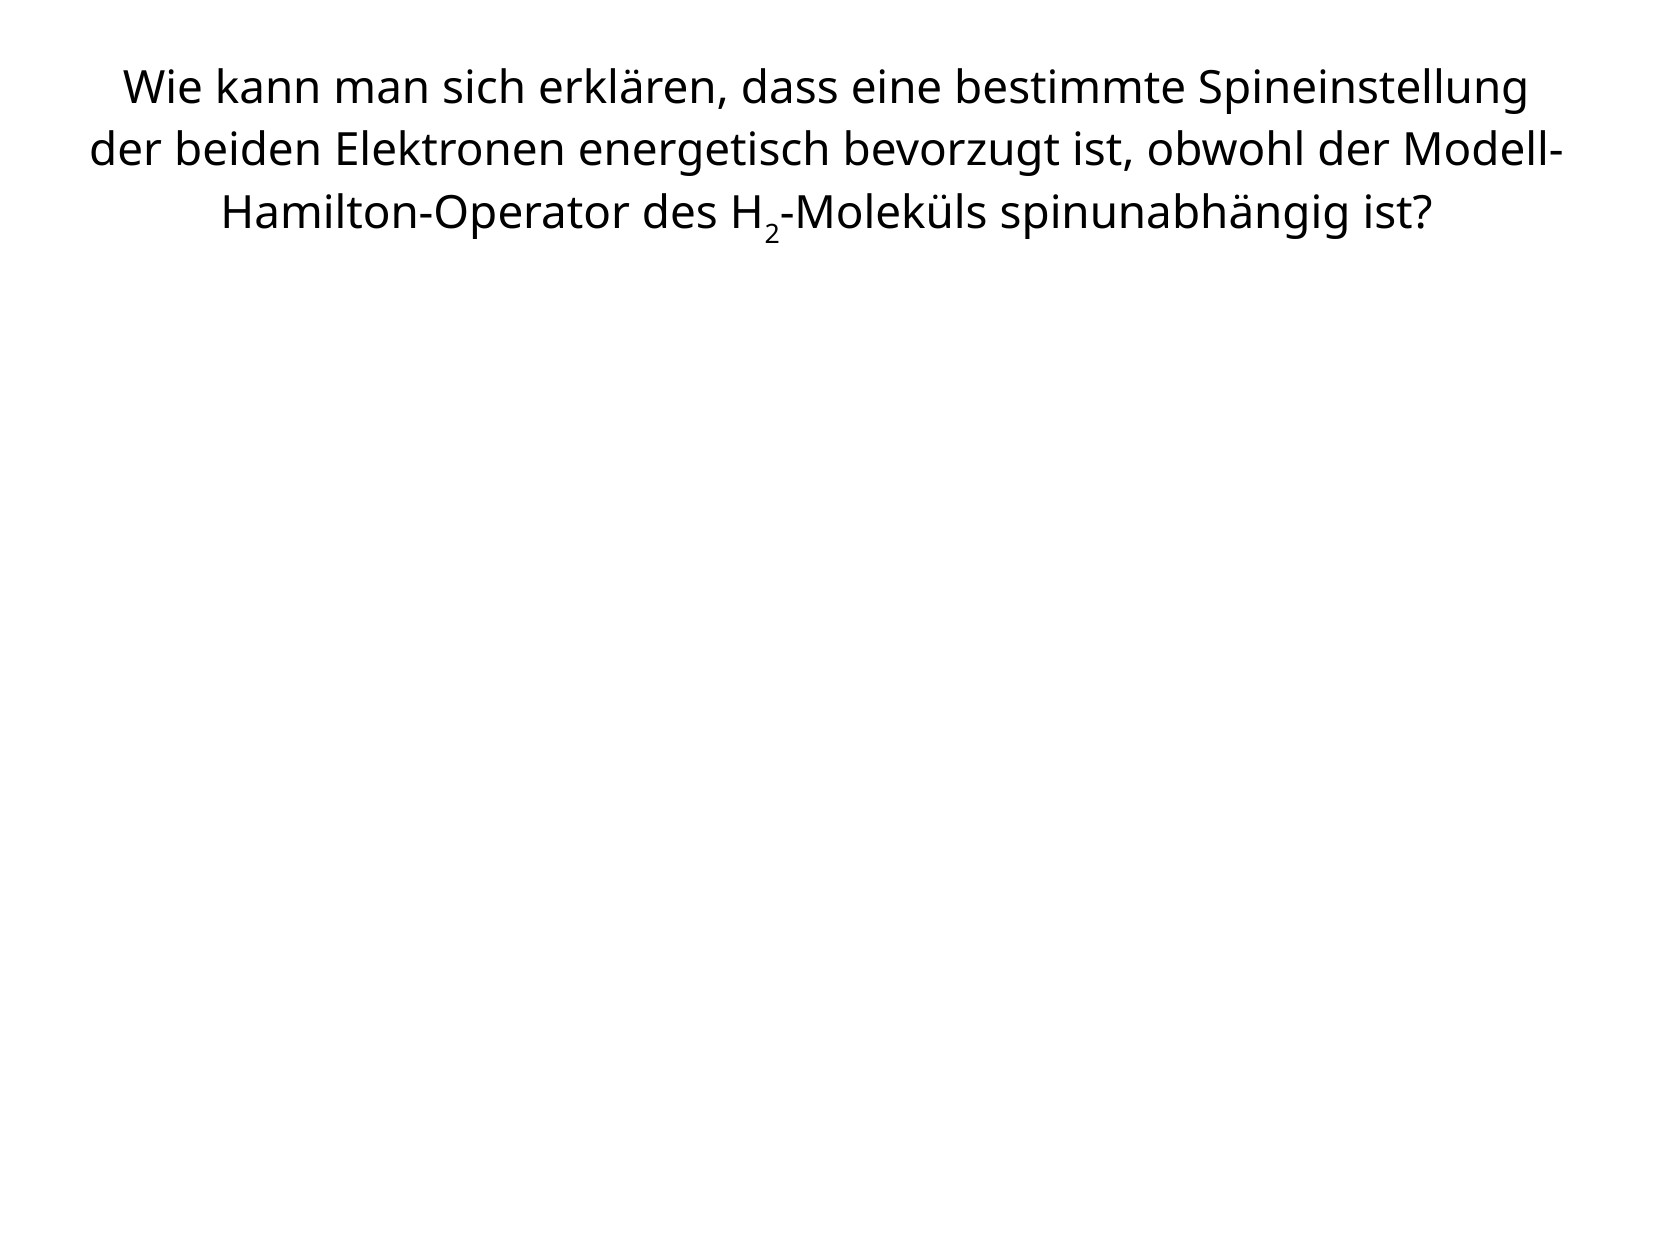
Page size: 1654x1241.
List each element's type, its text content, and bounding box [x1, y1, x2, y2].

title Wie kann man sich erklären, dass eine bestimmte Spineinstellung der beiden Elektronen energetisch bevorzugt ist, obwohl der Modell-Hamilton-Operator des H2-Moleküls spinunabhängig ist? [82, 49, 1571, 257]
